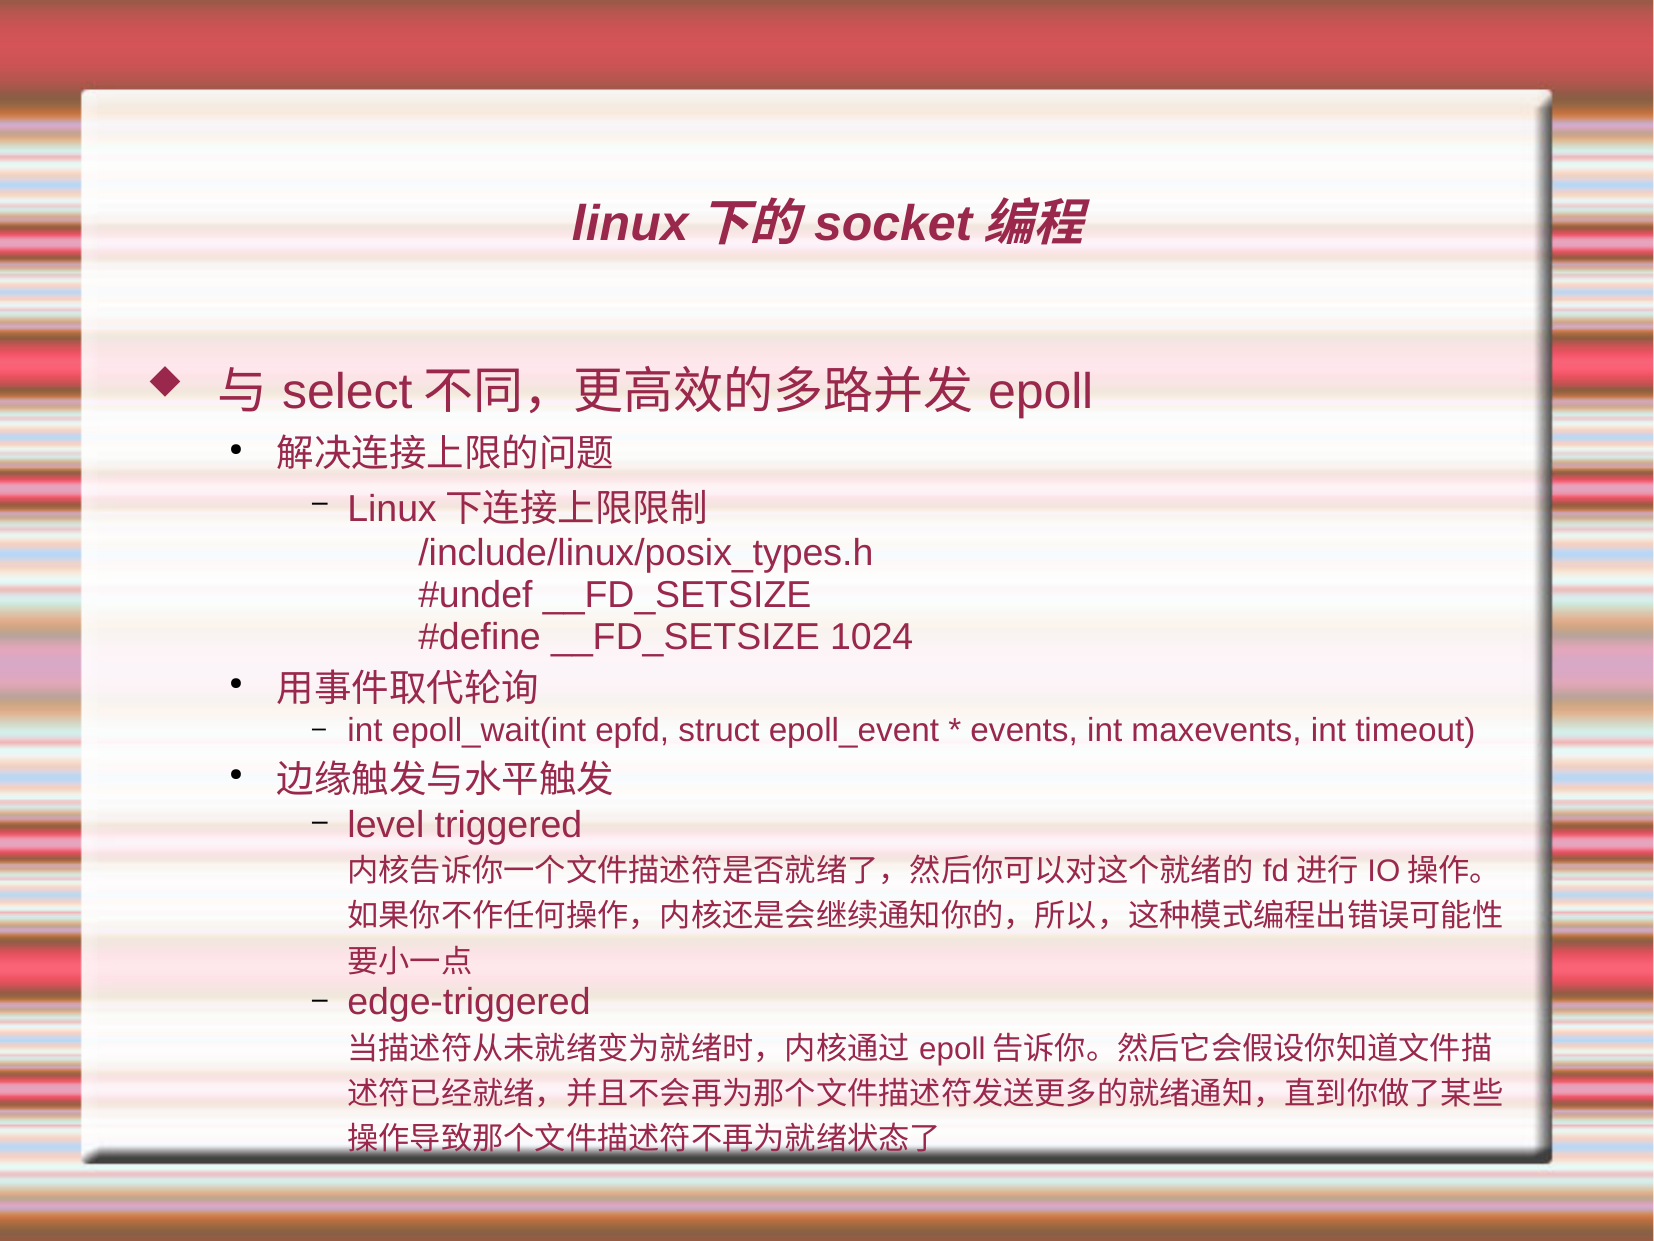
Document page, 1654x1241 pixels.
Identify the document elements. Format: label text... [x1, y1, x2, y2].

picture [0, 0, 1654, 1241]
title linux下的socket编程 [121, 114, 1534, 322]
list 与select不同，更高效的多路并发epoll 解决连接上限的问题 Linux下连接上限限制 /include/linux/posix_types.h #undef __FD_SETSIZE #define __FD_SETSIZE 1024 用事件取代轮询 int epoll_wait(int epfd, struct epoll_event * events, int maxevents, int timeout) 边缘触发与水平触发 level triggered 内核告诉你一个文件描述符是否就绪了，然后你可以对这个就绪的fd进行IO操作。 如果你不作任何操作，内核还是会继续通知你的，所以，这种模式编程出错误可能性 要小一点 edge-triggered 当描述符从未就绪变为就绪时，内核通过epoll告诉你。然后它会假设你知道文件描 述符已经就绪，并且不会再为那个文件描述符发送更多的就绪通知，直到你做了某些 操作导致那个文件描述符不再为就绪状态了 [134, 350, 1516, 1132]
